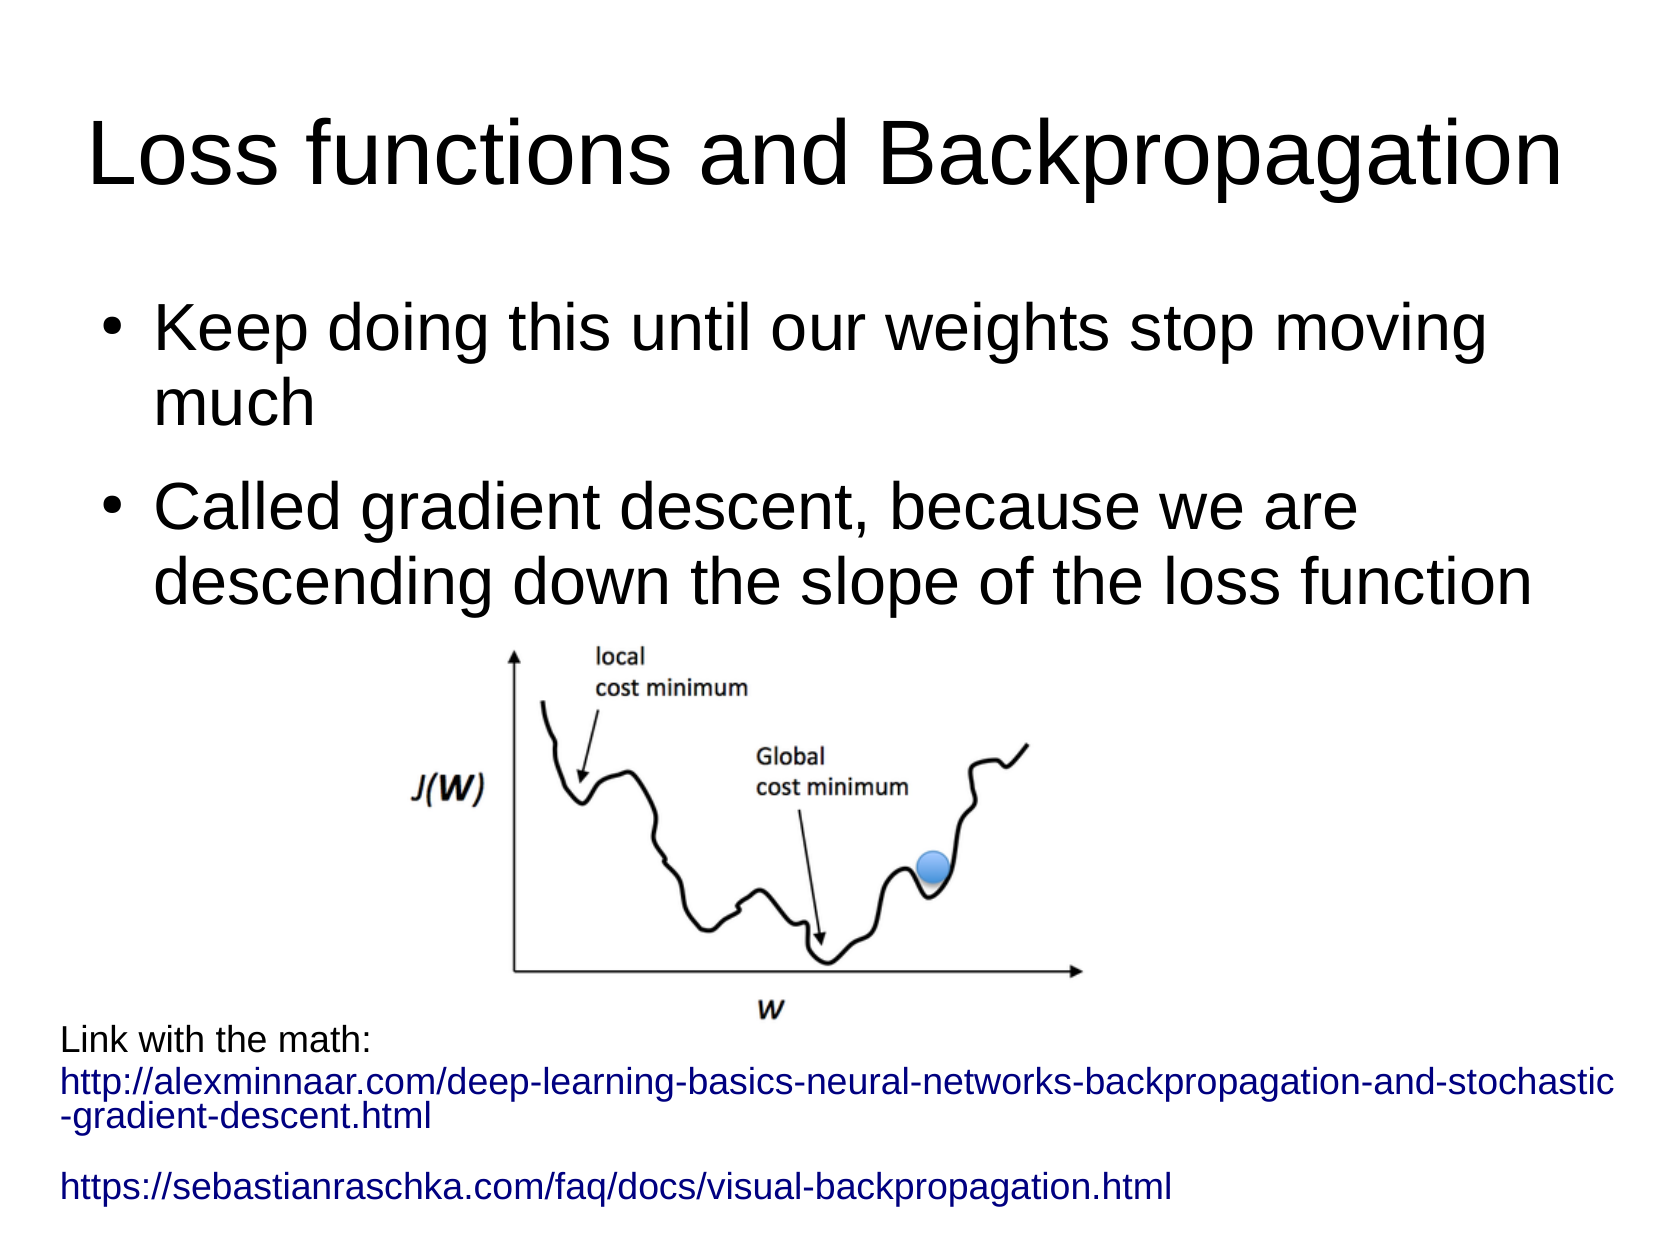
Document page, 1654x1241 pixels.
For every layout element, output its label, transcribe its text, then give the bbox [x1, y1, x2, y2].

list Keep doing this until our weights stop moving much Called gradient descent, because we are descending down the slope of the loss function [82, 290, 1571, 1010]
picture [390, 629, 1096, 1011]
text_box https://sebastianraschka.com/faq/docs/visual-backpropagation.html [45, 1158, 1188, 1216]
title Loss functions and Backpropagation [82, 49, 1571, 257]
text_box Link with the math:http://alexminnaar.com/deep-learning-basics-neural-networks-backpropagation-and-stochastic-gradient-descent.html [45, 1011, 1642, 1111]
